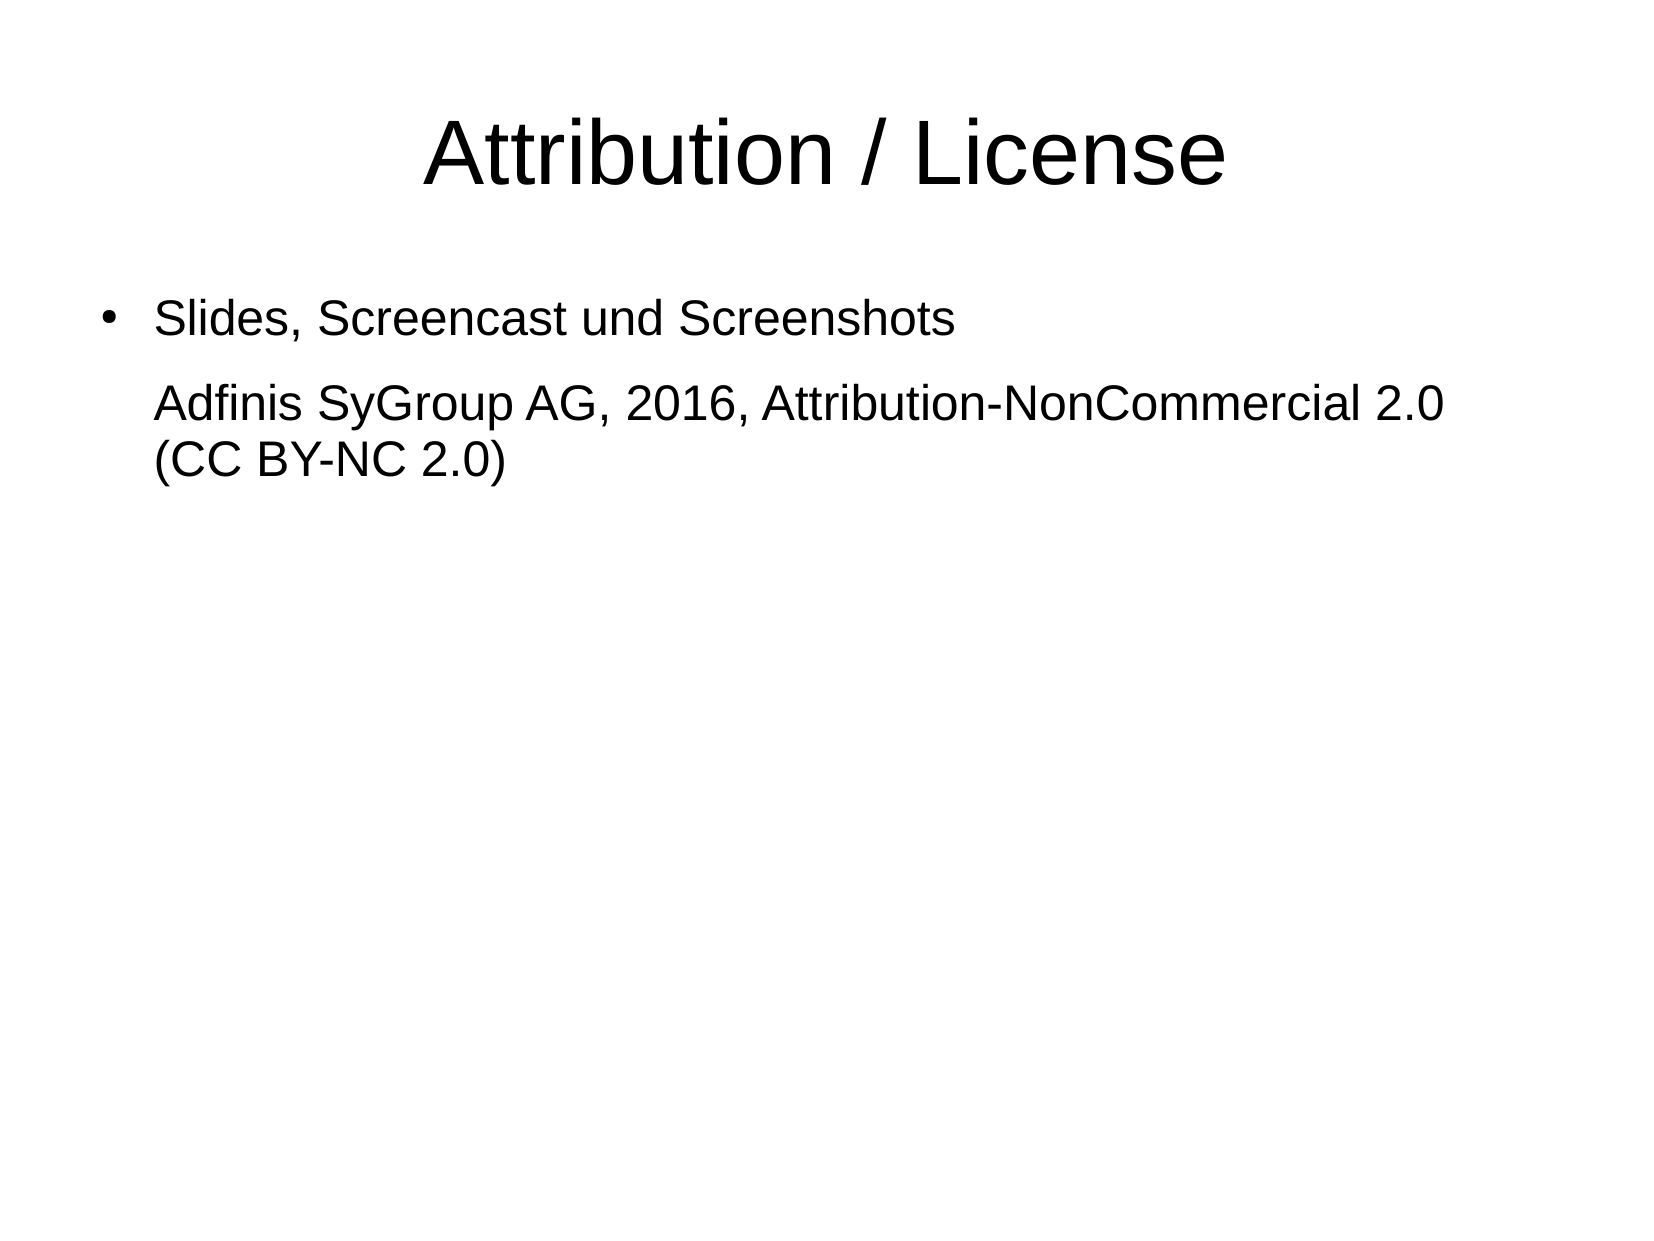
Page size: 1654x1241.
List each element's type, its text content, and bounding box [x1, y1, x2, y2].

title Attribution / License [82, 49, 1571, 257]
list Slides, Screencast und Screenshots Adfinis SyGroup AG, 2016, Attribution-NonCommercial 2.0 (CC BY-NC 2.0) [82, 290, 1571, 1010]
